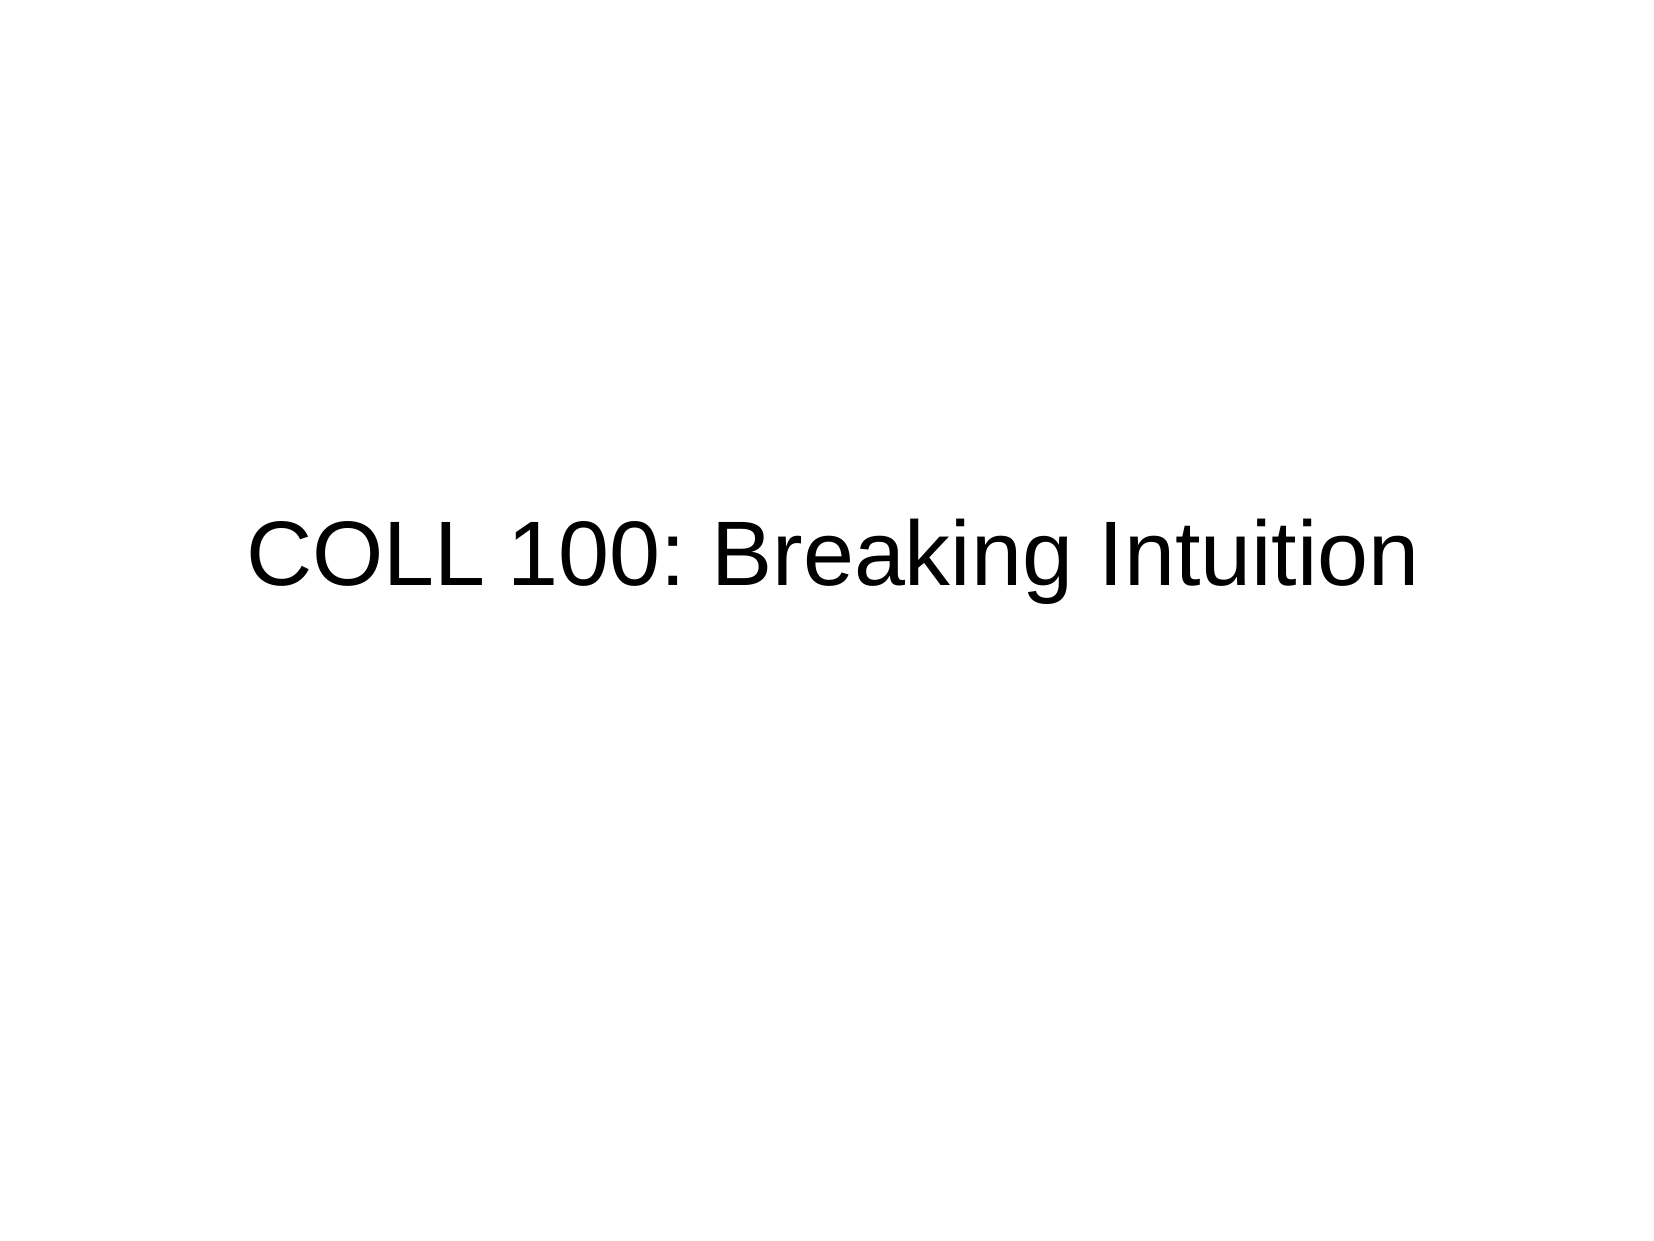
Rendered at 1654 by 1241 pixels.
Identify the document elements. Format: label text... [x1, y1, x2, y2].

title COLL 100: Breaking Intuition [89, 450, 1578, 658]
